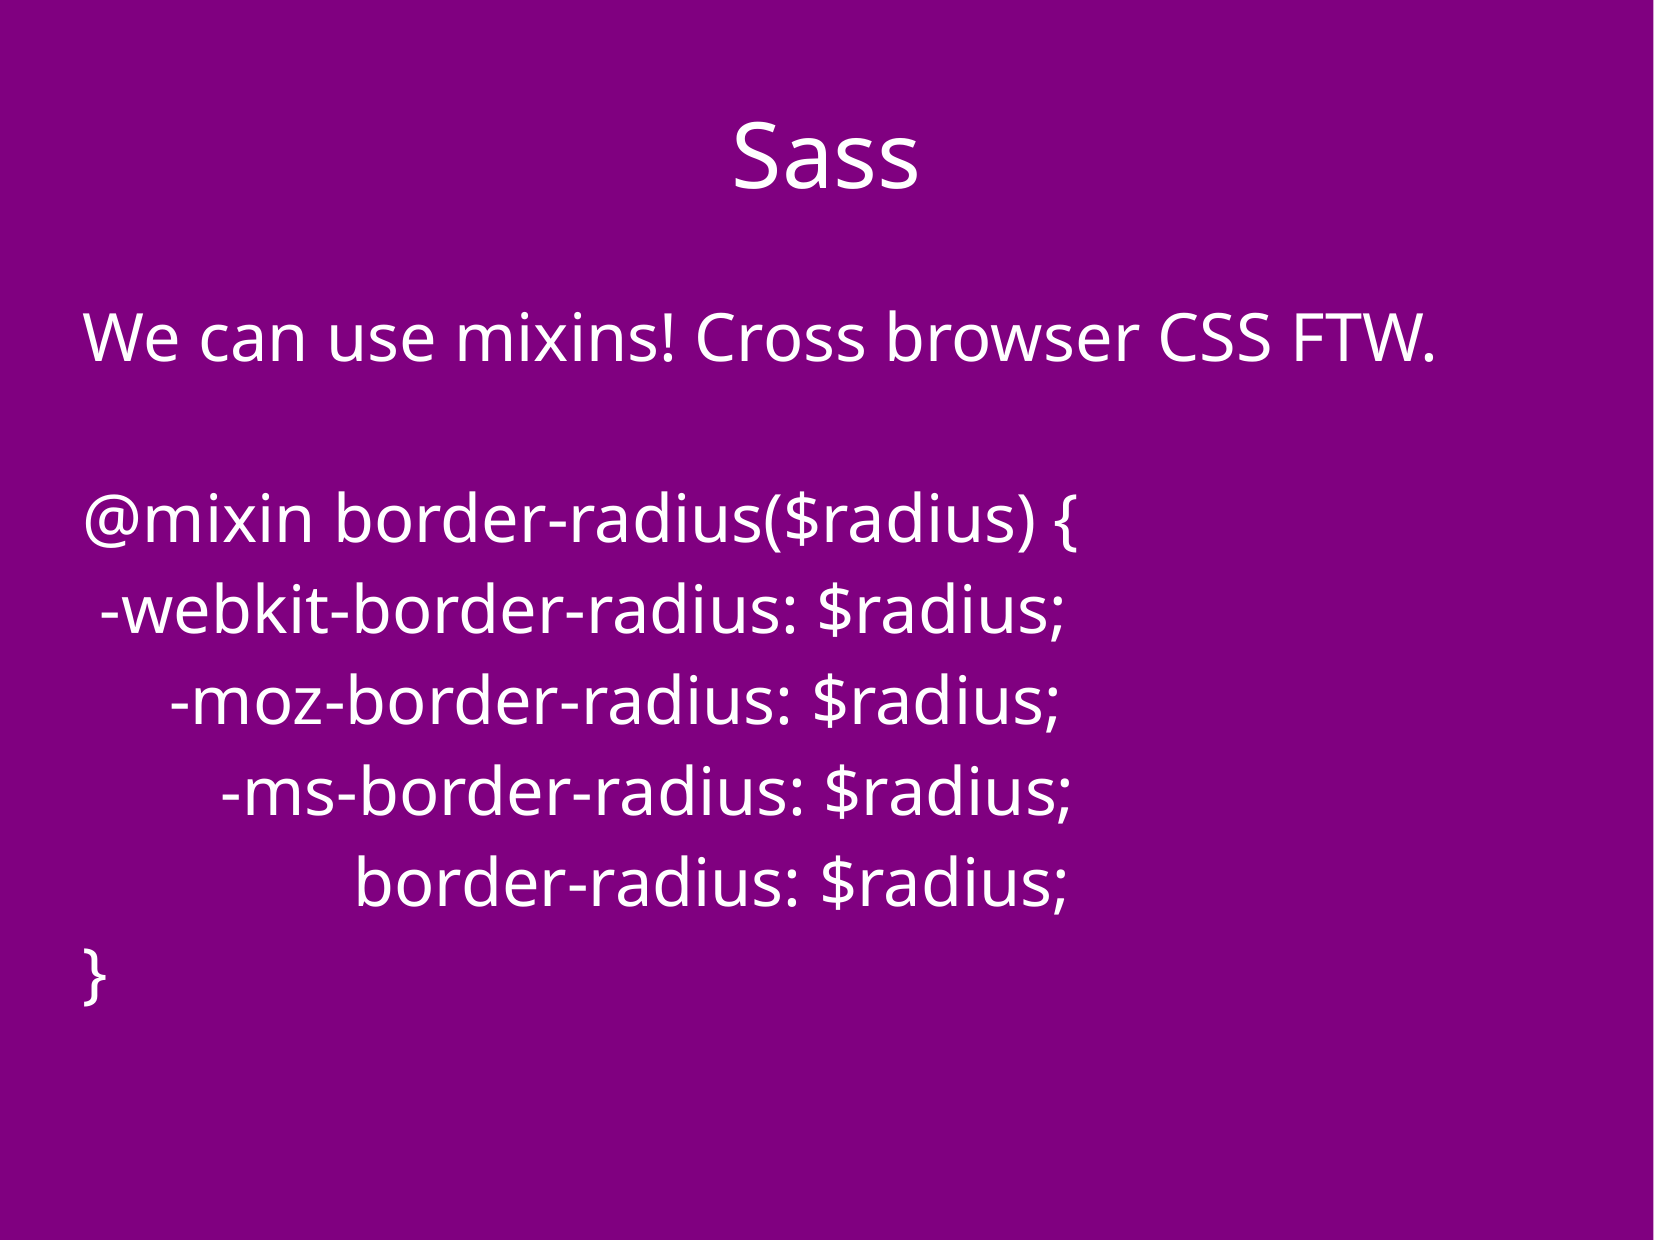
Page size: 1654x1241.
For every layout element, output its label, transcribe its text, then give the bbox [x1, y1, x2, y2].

subtitle We can use mixins! Cross browser CSS FTW. @mixin border-radius($radius) { -webkit-border-radius: $radius; -moz-border-radius: $radius; -ms-border-radius: $radius; border-radius: $radius; } .button{ @include border-radius(10px); } [82, 290, 1571, 1109]
title Sass [82, 56, 1571, 250]
